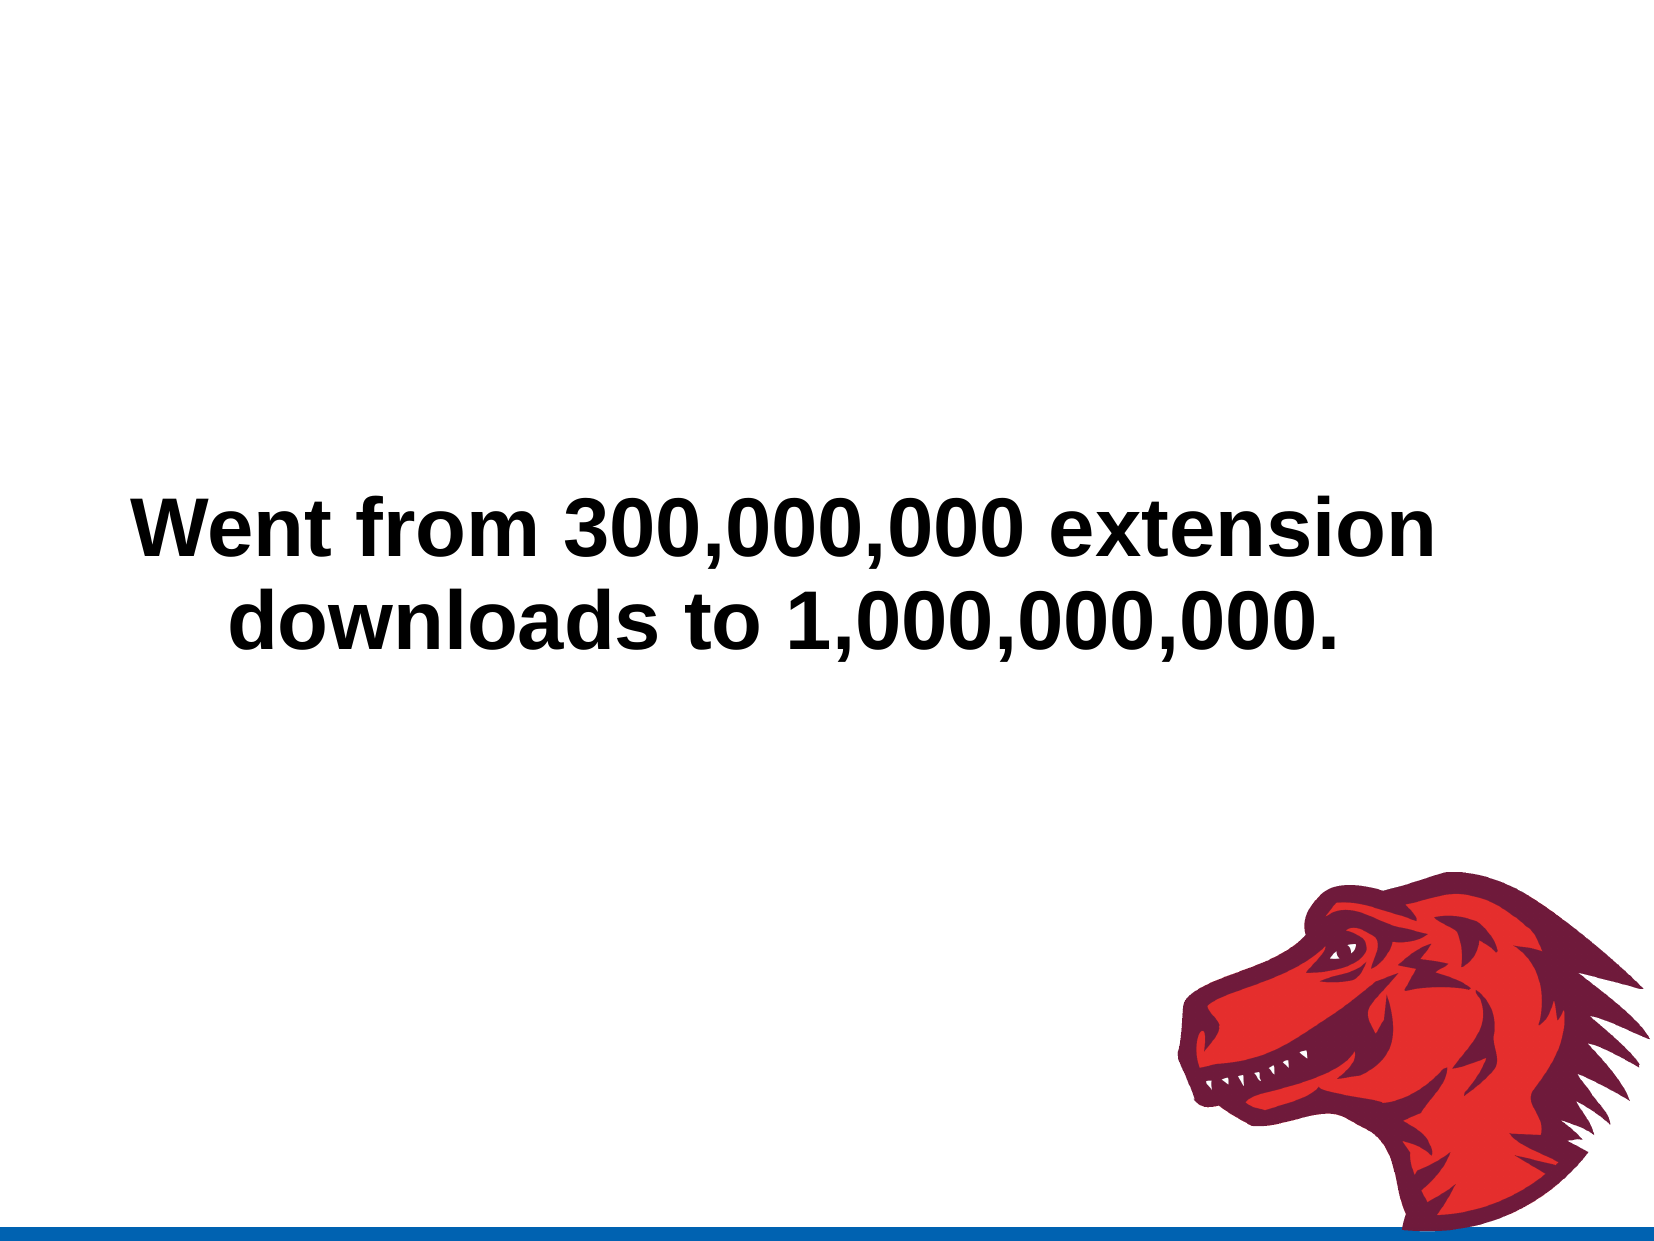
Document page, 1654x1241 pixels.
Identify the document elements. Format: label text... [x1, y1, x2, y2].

picture [1171, 872, 1654, 1241]
text_box Went from 300,000,000 extension downloads to 1,000,000,000. [115, 474, 1454, 676]
